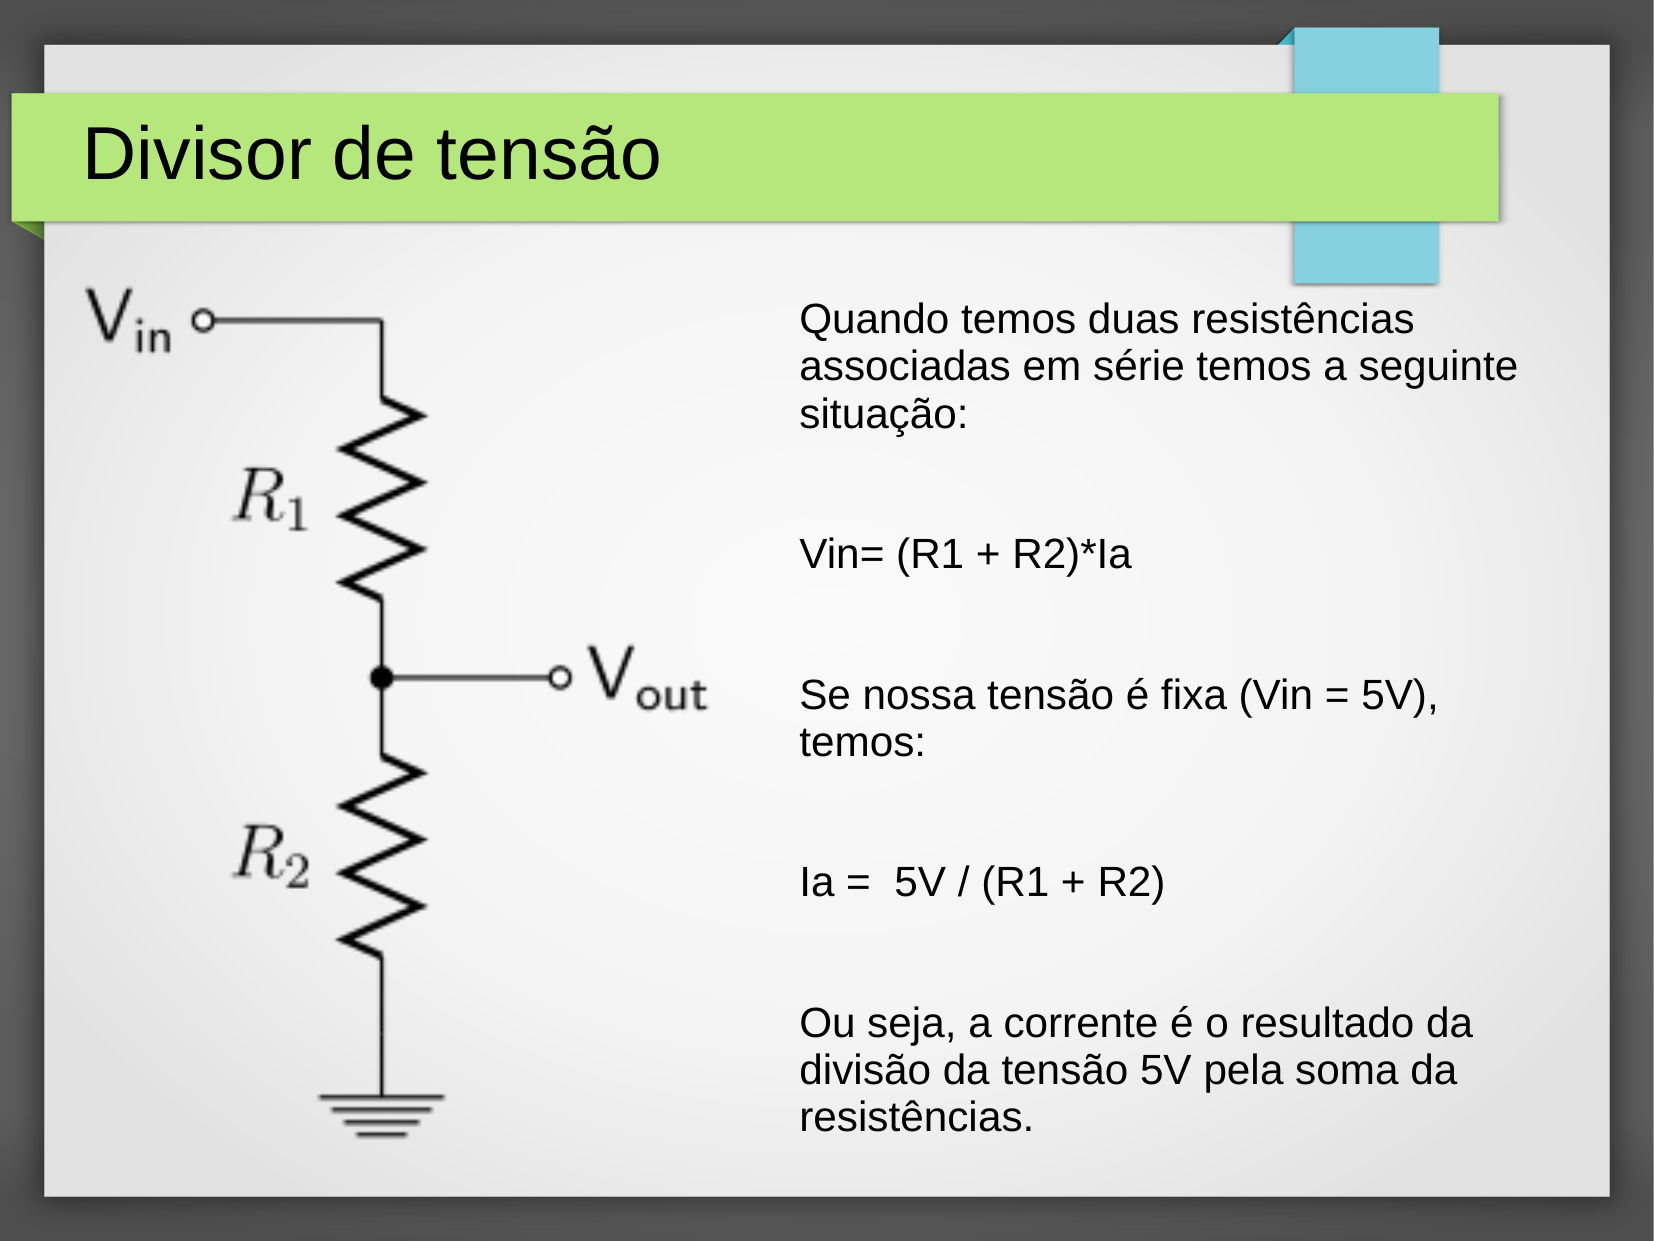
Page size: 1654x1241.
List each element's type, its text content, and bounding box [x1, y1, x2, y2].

picture [0, 0, 1654, 1241]
title Divisor de tensão [82, 94, 1264, 213]
list Quando temos duas resistências associadas em série temos a seguinte situação: Vin= (R1 + R2)*Ia Se nossa tensão é fixa (Vin = 5V), temos: Ia = 5V / (R1 + R2) Ou seja, a corrente é o resultado da divisão da tensão 5V pela soma da resistências. [745, 295, 1571, 1146]
